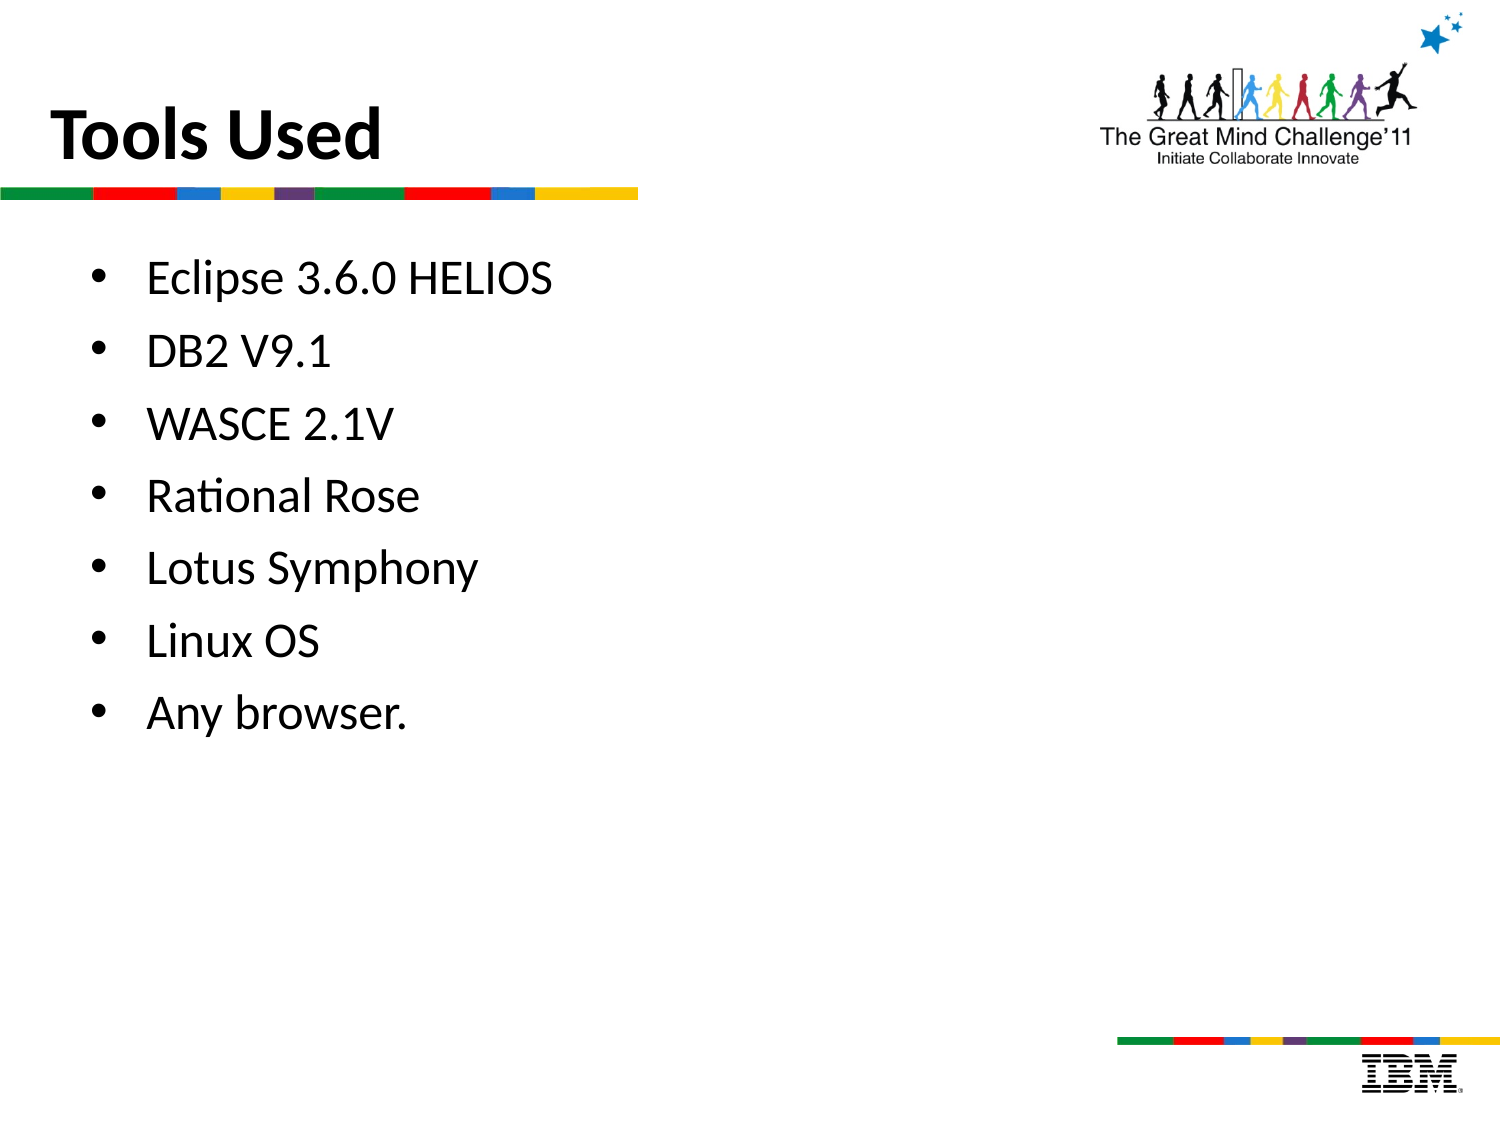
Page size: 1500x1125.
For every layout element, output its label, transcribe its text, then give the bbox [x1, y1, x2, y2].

title Tools Used [50, 37, 563, 176]
picture [1117, 1037, 1500, 1045]
picture [1362, 1054, 1463, 1093]
picture [0, 187, 638, 200]
picture [1100, 12, 1463, 164]
list Eclipse 3.6.0 HELIOS DB2 V9.1 WASCE 2.1V Rational Rose Lotus Symphony Linux OS Any browser. [75, 237, 1426, 901]
